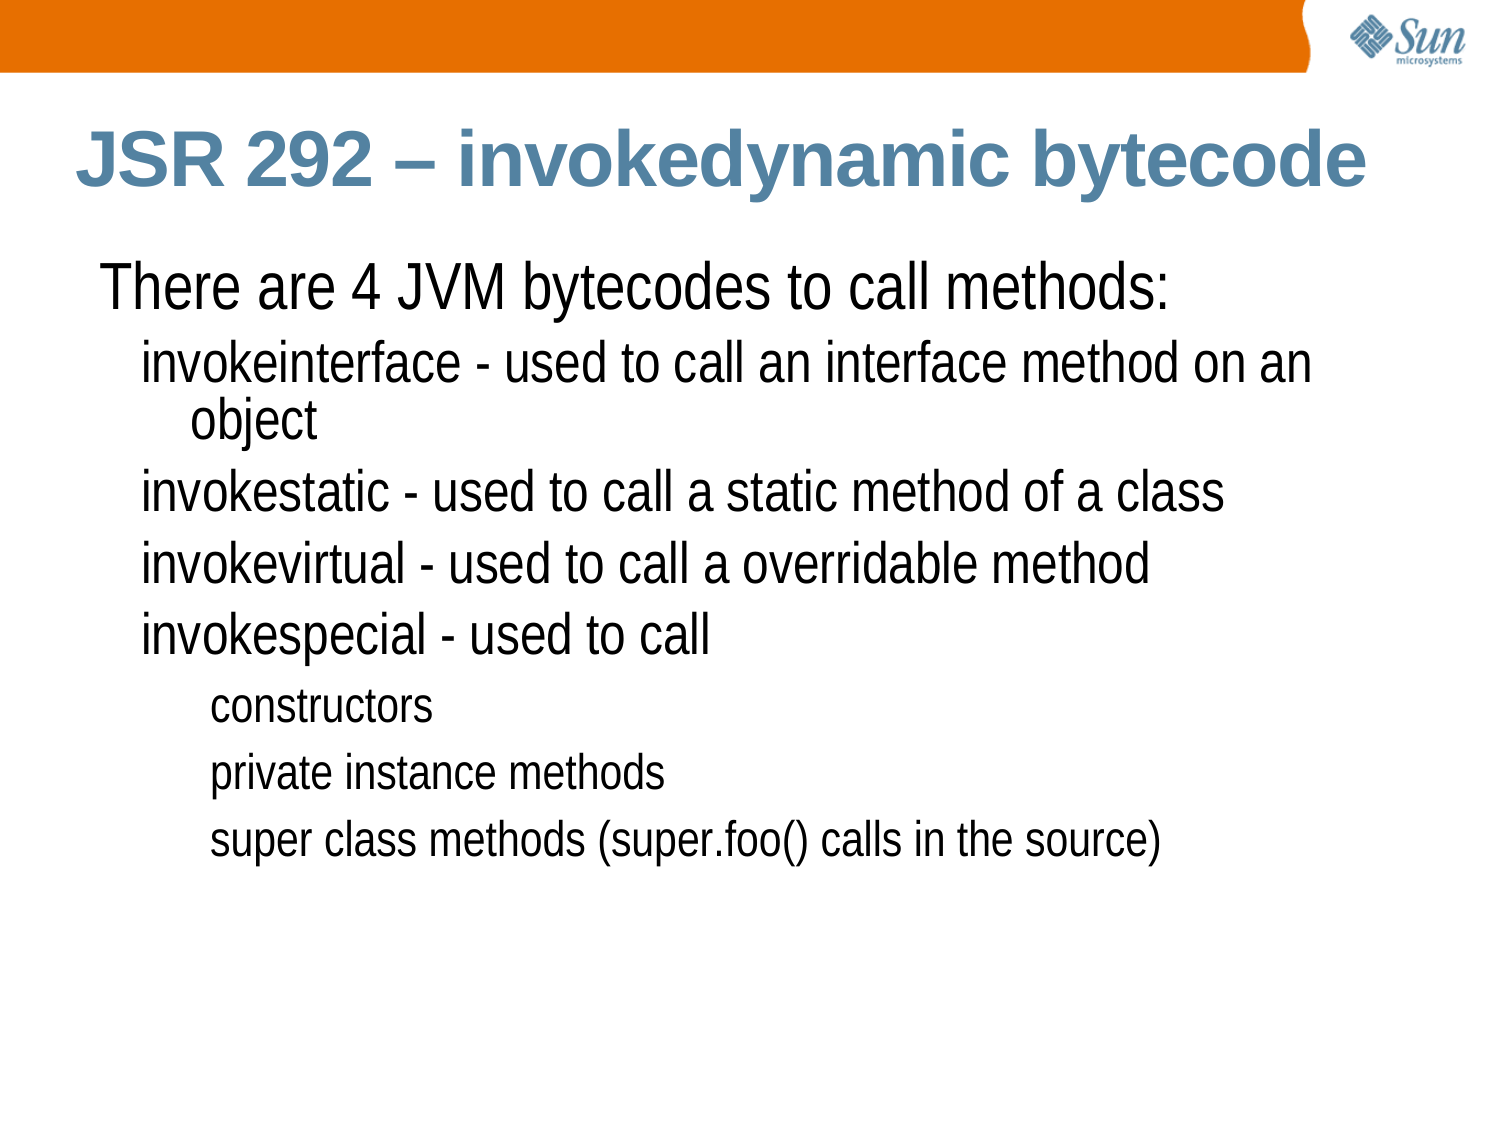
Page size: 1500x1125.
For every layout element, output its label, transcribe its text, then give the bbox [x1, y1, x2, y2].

title JSR 292 – invokedynamic bytecode [75, 122, 1438, 228]
list There are 4 JVM bytecodes to call methods: invokeinterface - used to call an interface method on an object invokestatic - used to call a static method of a class invokevirtual - used to call a overridable method invokespecial - used to call constructors private instance methods super class methods (super.foo() calls in the source) [64, 257, 1402, 1017]
picture [0, 0, 1500, 75]
